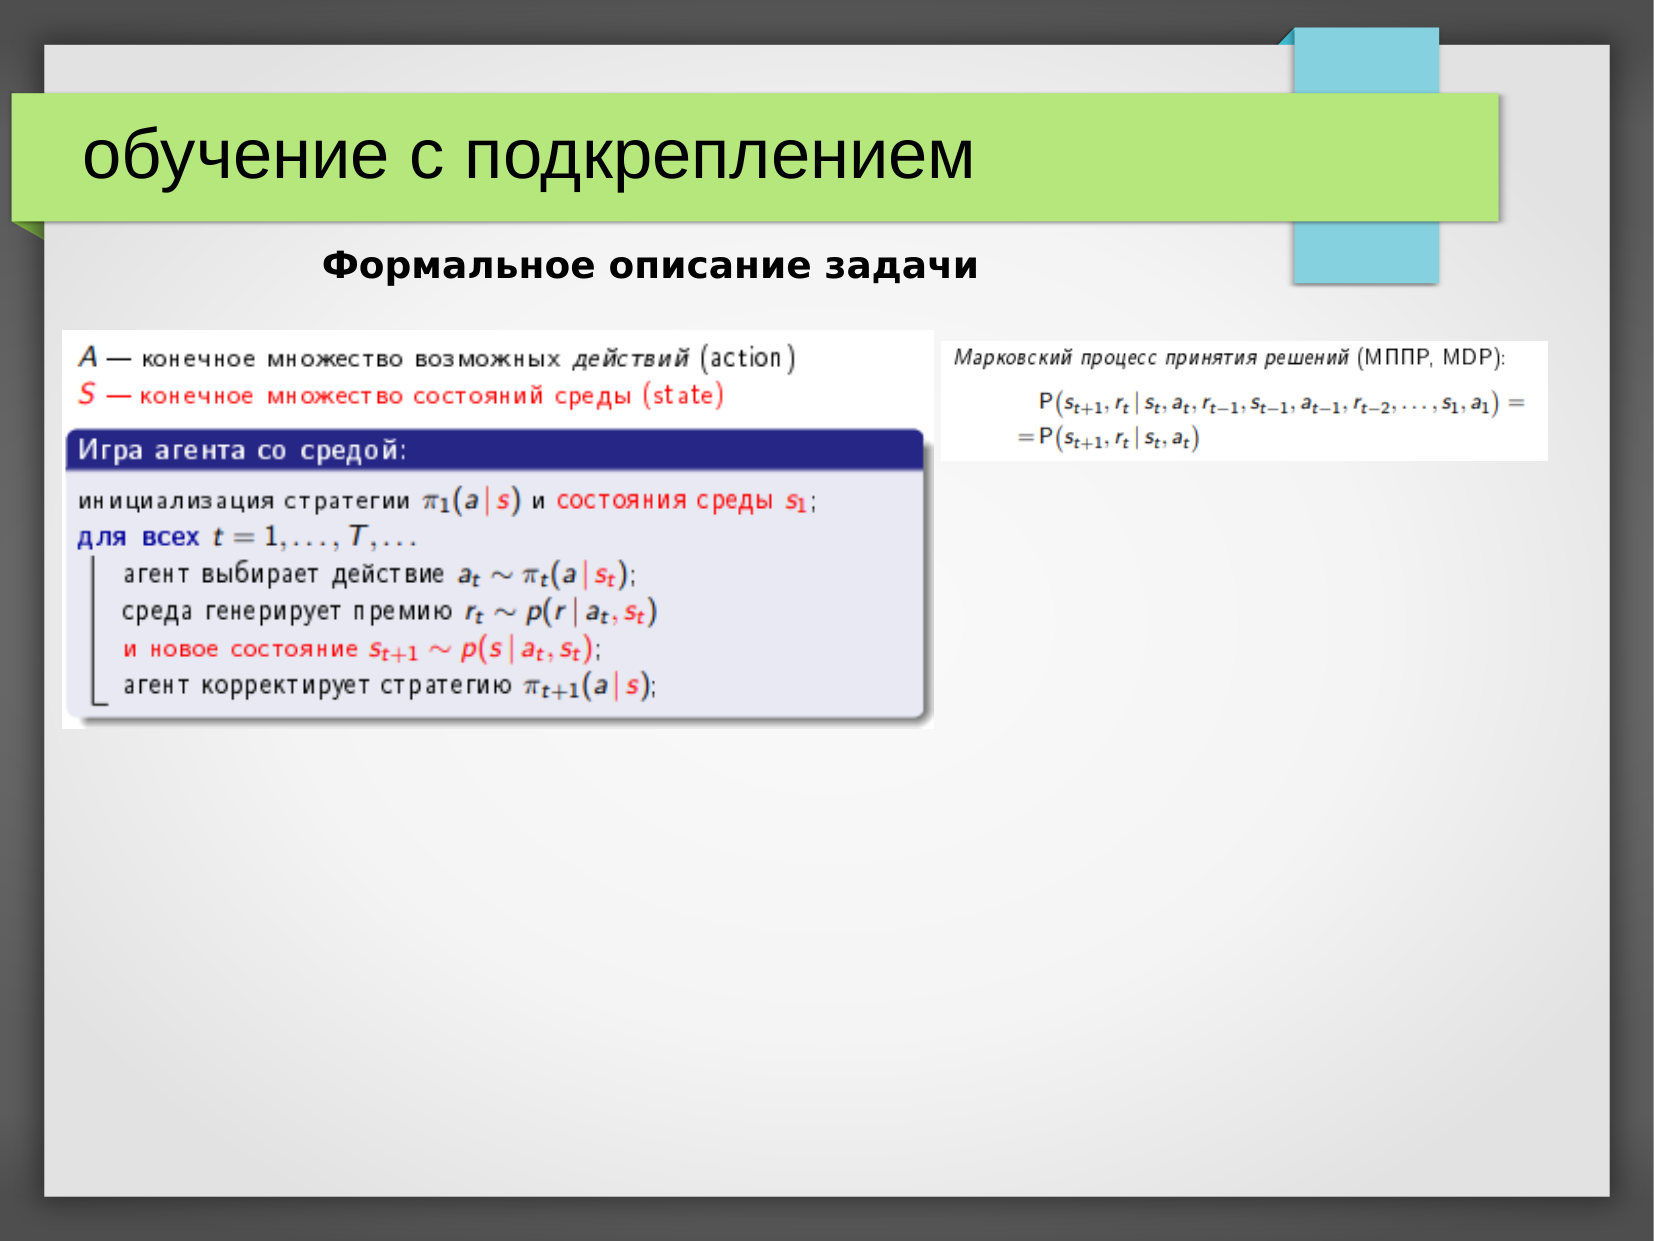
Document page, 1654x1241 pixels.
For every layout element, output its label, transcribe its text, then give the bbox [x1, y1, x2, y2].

picture [0, 0, 1654, 1241]
title обучение с подкреплением [82, 94, 1264, 213]
text_box Формальное описание задачи [307, 236, 1004, 308]
